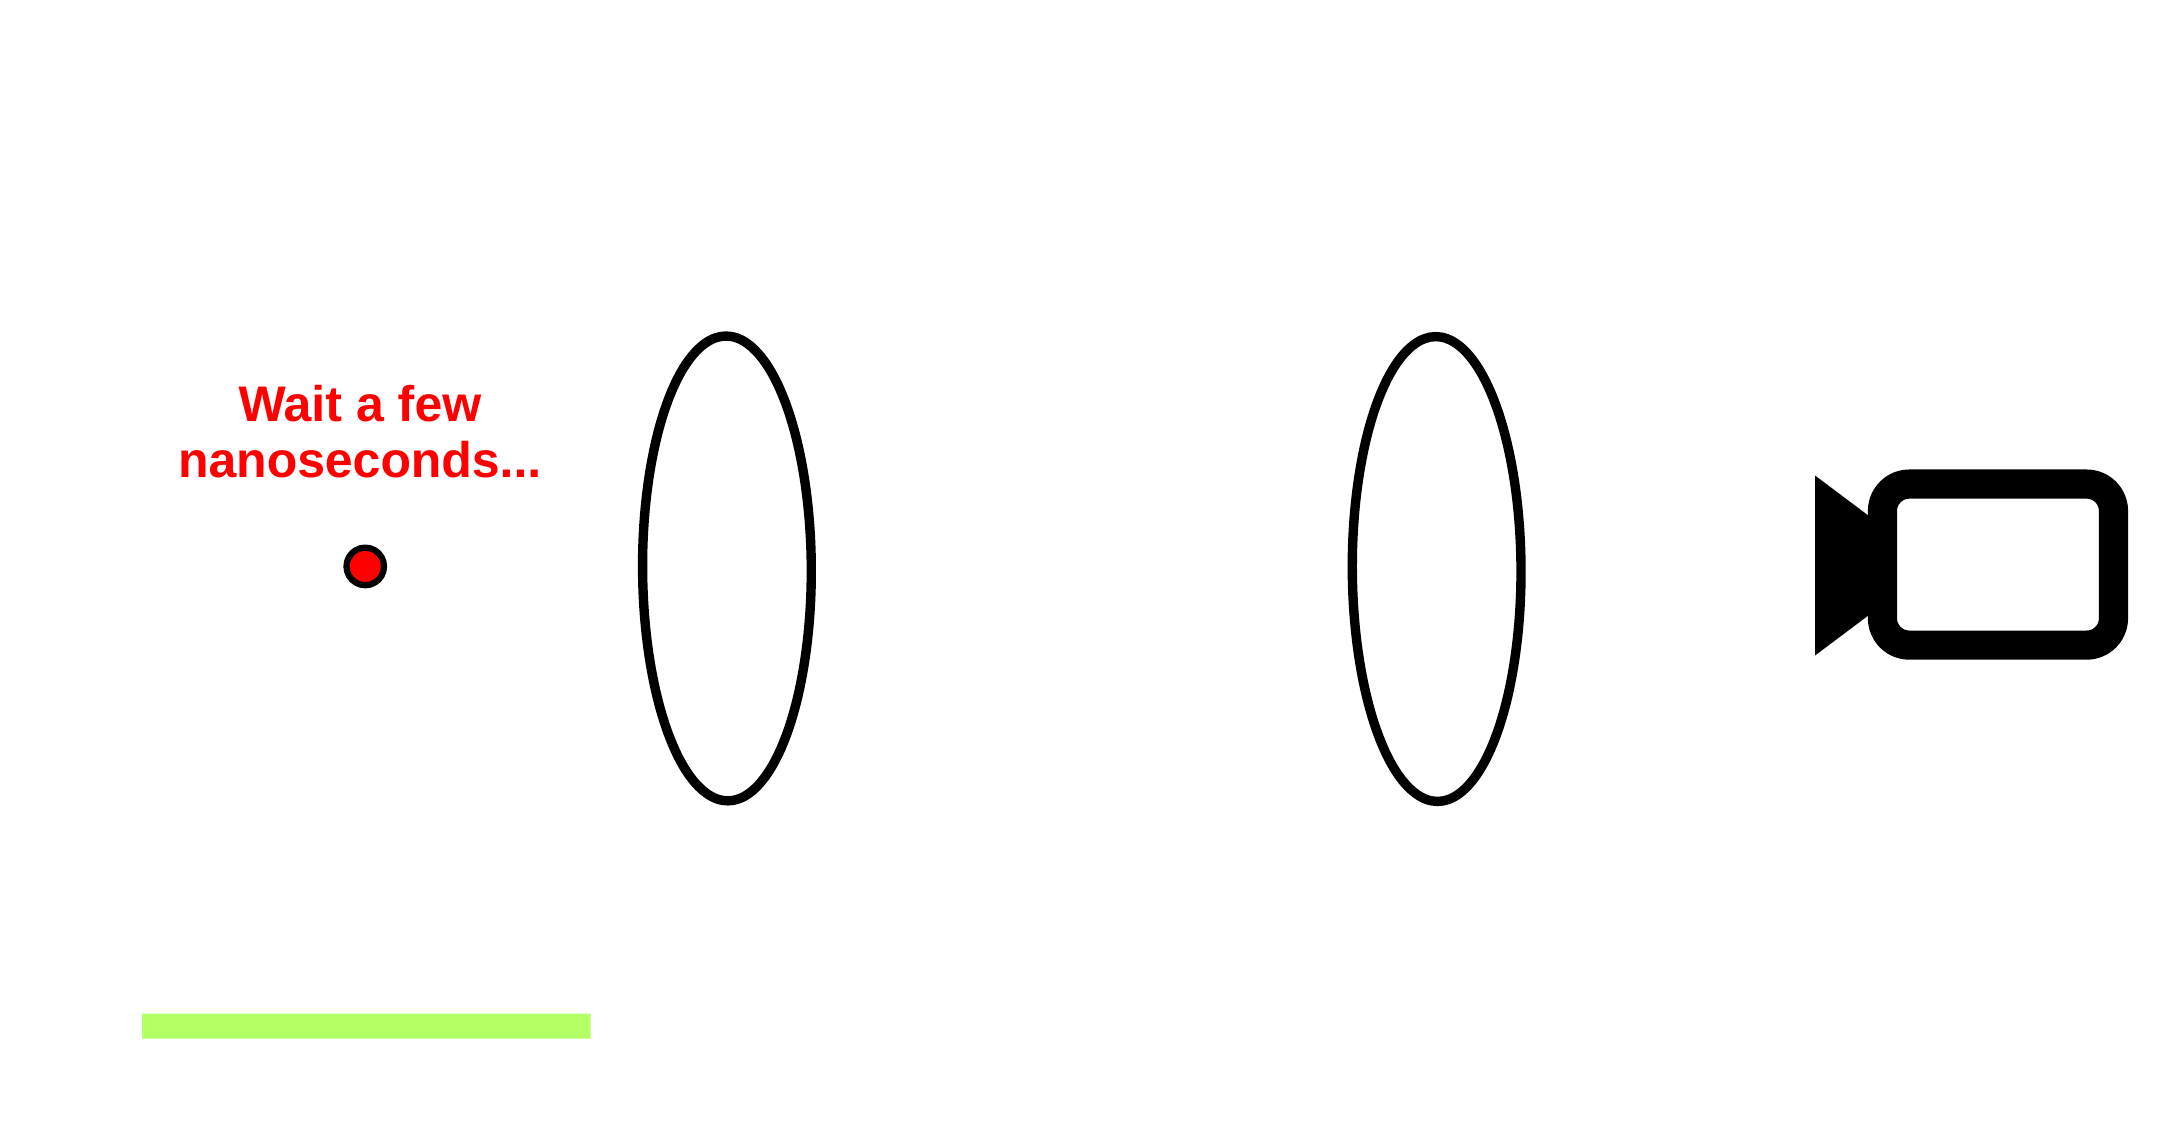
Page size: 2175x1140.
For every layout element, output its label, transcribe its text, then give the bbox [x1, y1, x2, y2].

text_box [346, 547, 385, 586]
text_box [1815, 475, 1876, 656]
text_box [642, 336, 812, 801]
text_box [1882, 484, 2114, 646]
text_box Wait a few nanoseconds... [150, 368, 571, 496]
text_box [1352, 336, 1522, 802]
